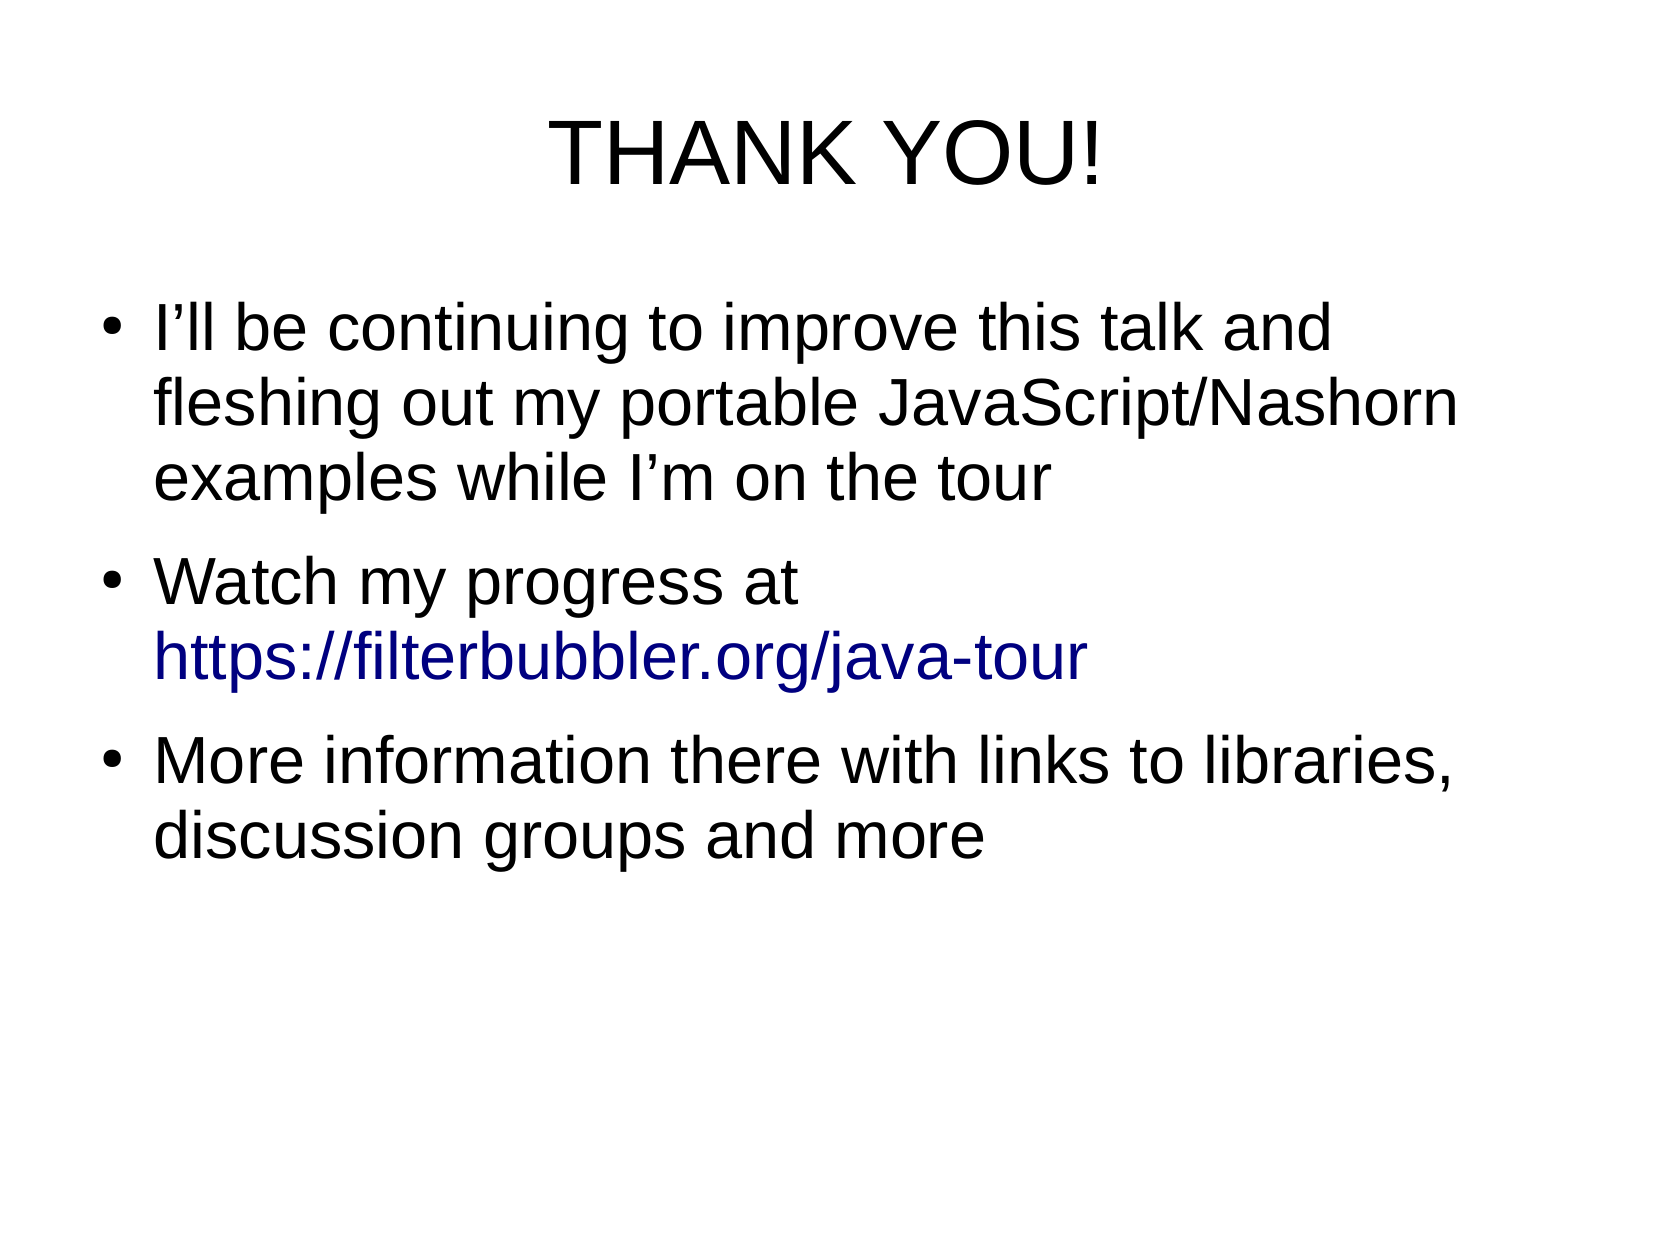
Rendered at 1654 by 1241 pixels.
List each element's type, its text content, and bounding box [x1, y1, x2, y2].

list I’ll be continuing to improve this talk and fleshing out my portable JavaScript/Nashorn examples while I’m on the tour Watch my progress at https://filterbubbler.org/java-tour More information there with links to libraries, discussion groups and more [82, 290, 1571, 1010]
title THANK YOU! [82, 49, 1571, 257]
